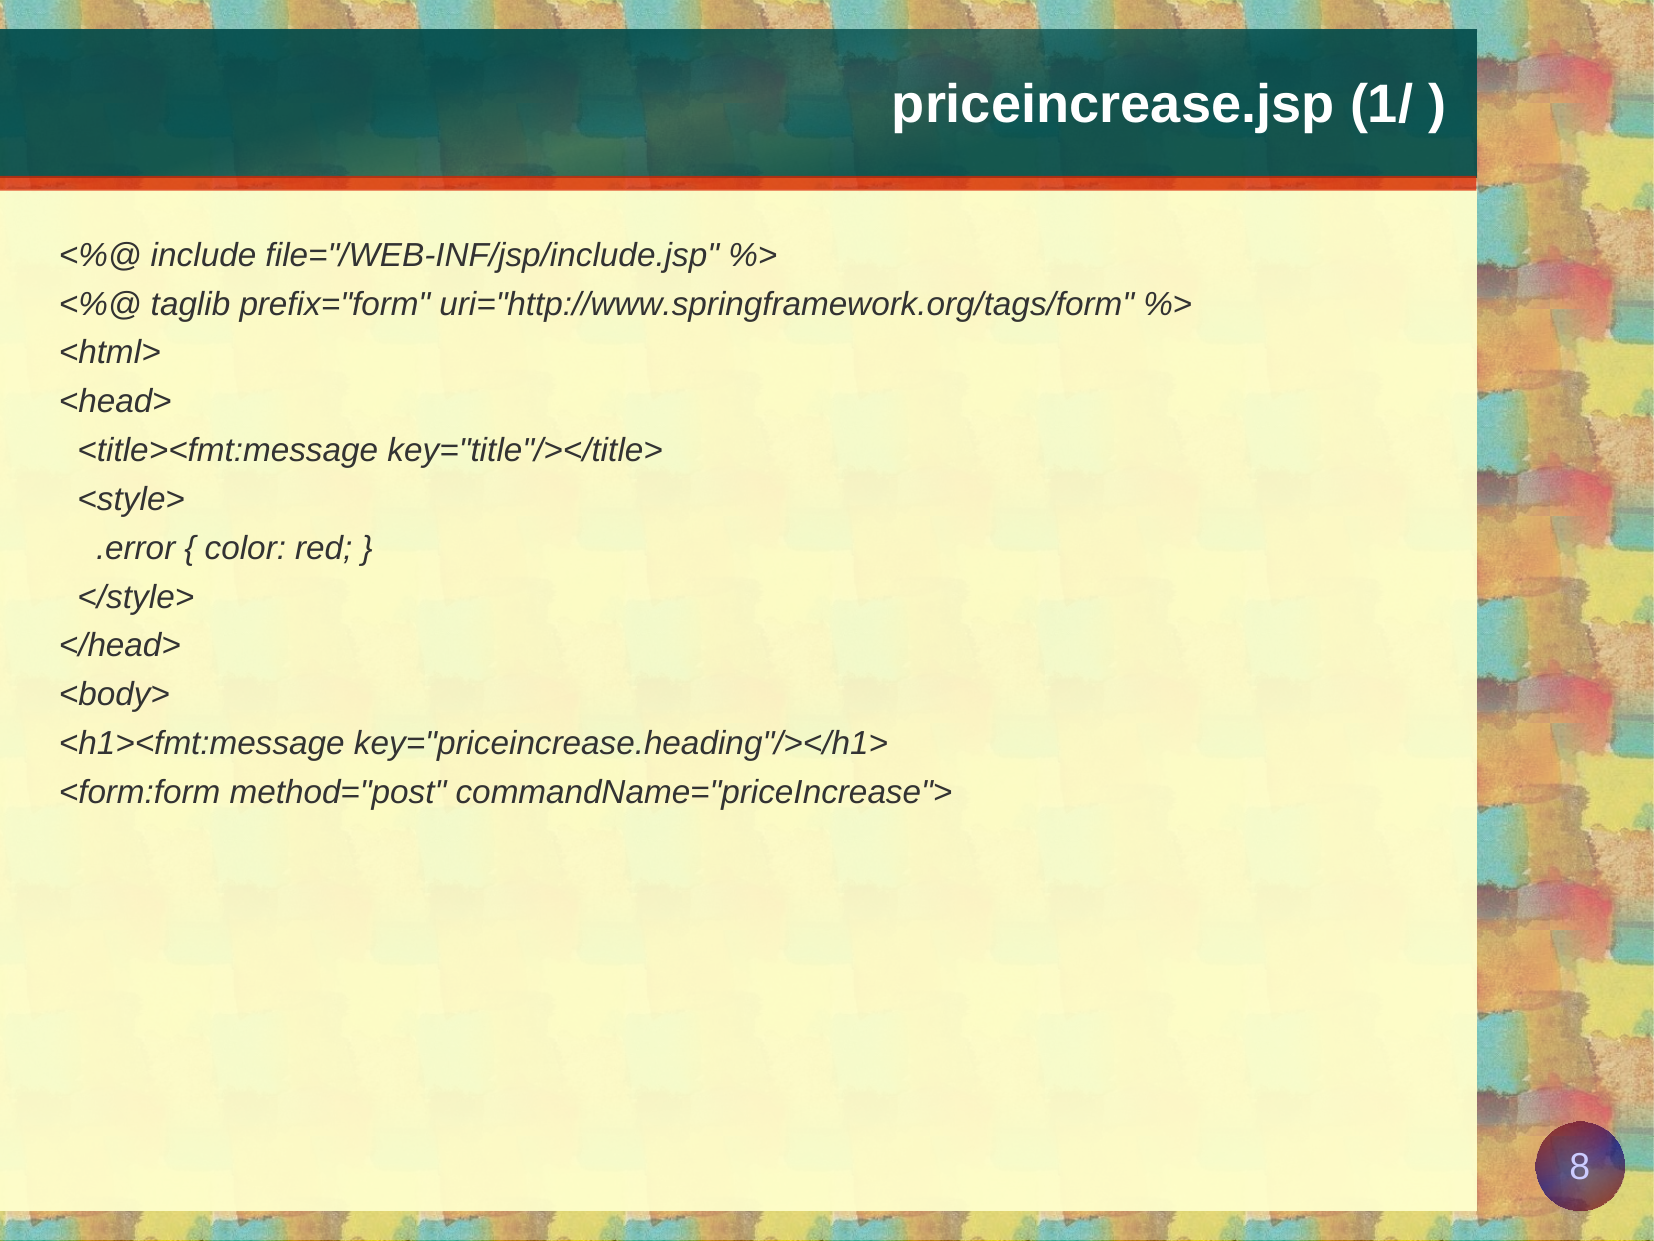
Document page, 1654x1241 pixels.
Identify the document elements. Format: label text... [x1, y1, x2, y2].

list <%@ include file="/WEB-INF/jsp/include.jsp" %> <%@ taglib prefix="form" uri="http://www.springframework.org/tags/form" %> <html> <head> <title><fmt:message key="title"/></title> <style> .error { color: red; } </style> </head> <body> <h1><fmt:message key="priceincrease.heading"/></h1> <form:form method="post" commandName="priceIncrease"> [59, 236, 1418, 1182]
title priceincrease.jsp (1/ ) [29, 59, 1447, 148]
